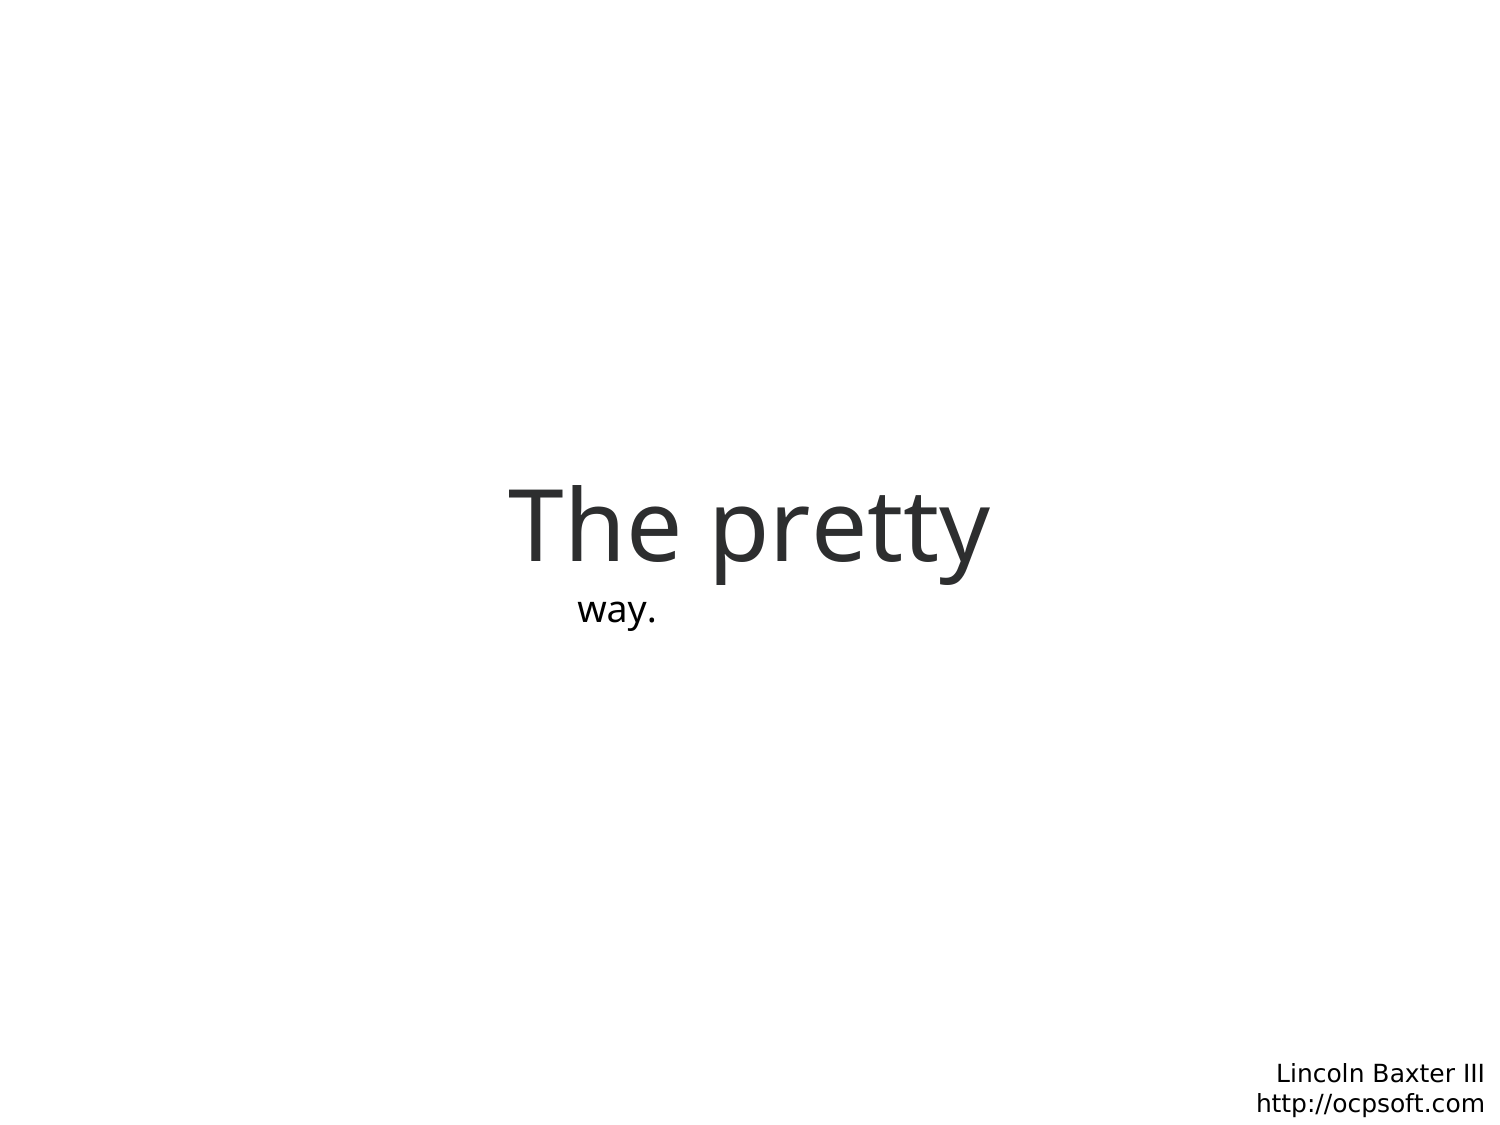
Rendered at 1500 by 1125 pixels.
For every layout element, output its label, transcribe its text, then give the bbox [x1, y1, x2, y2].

text_box way. [562, 577, 788, 638]
subtitle The pretty [75, 119, 1425, 923]
